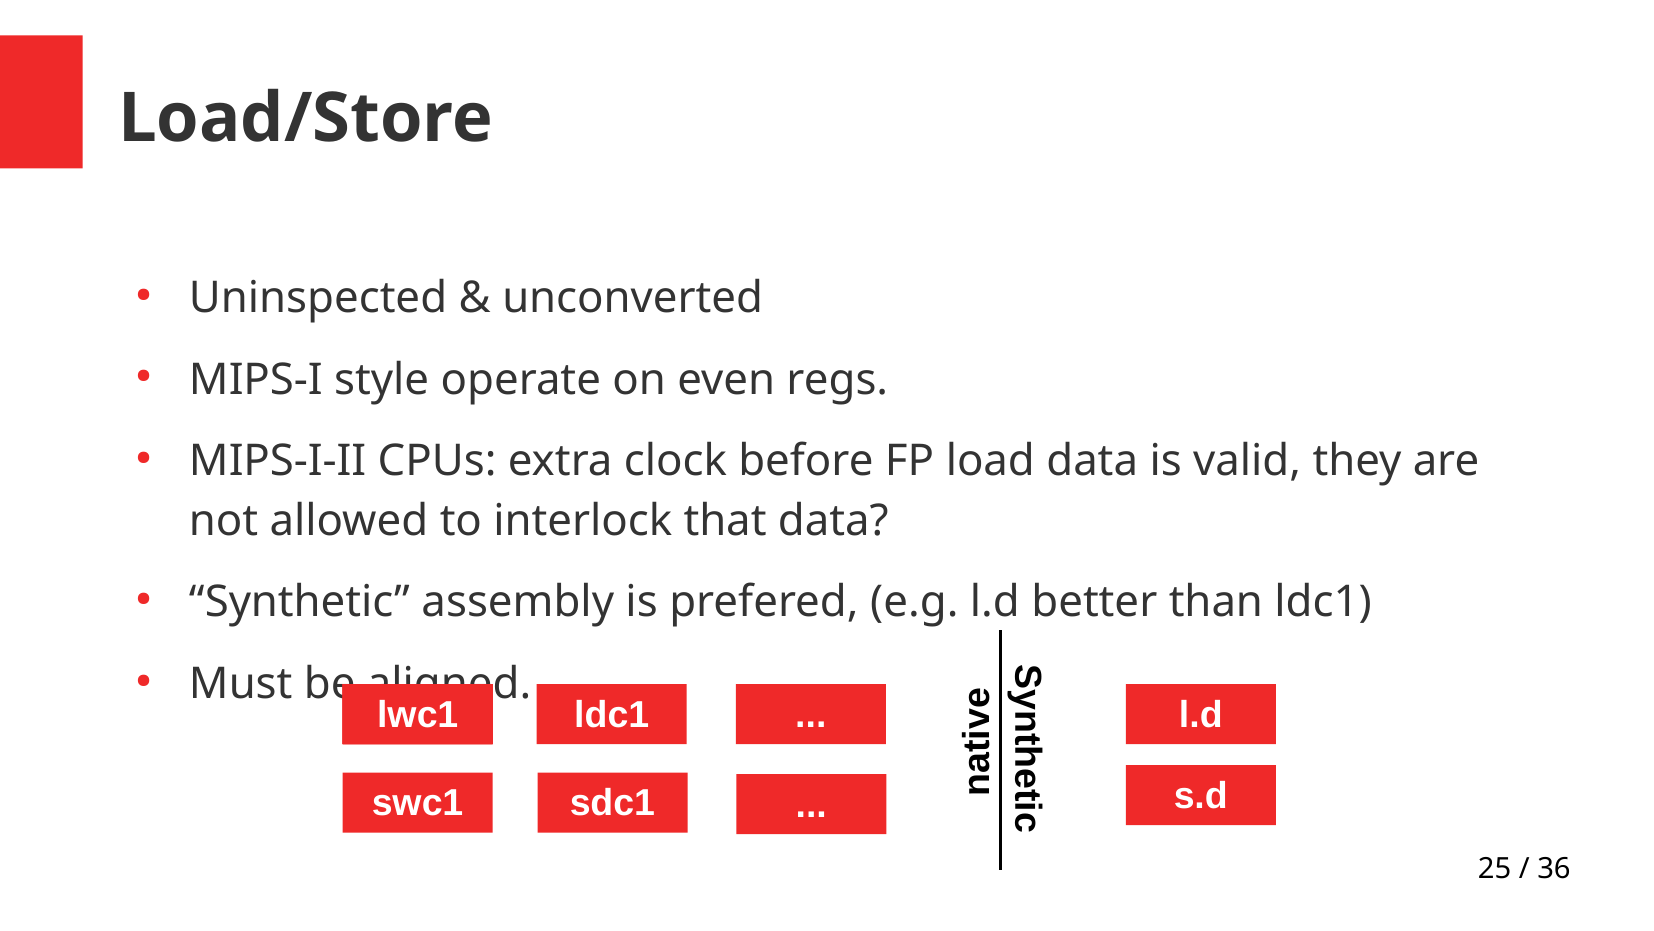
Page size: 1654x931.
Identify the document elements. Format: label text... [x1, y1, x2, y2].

text_box s.d [1125, 765, 1276, 826]
text_box ... [736, 774, 887, 835]
title Load/Store [118, 37, 1571, 193]
list Uninspected & unconverted MIPS-I style operate on even regs. MIPS-I-II CPUs: extra clock before FP load data is valid, they are not allowed to interlock that data? “Synthetic” assembly is prefered, (e.g. l.d better than ldc1) Must be aligned. [118, 265, 1536, 806]
text_box Synthetic [1006, 649, 1057, 849]
text_box lwc1 [342, 684, 493, 745]
text_box native [947, 673, 998, 812]
text_box l.d [1125, 684, 1276, 745]
text_box ldc1 [536, 684, 687, 745]
text_box sdc1 [537, 772, 688, 833]
text_box ... [735, 684, 886, 745]
text_box swc1 [342, 772, 493, 833]
